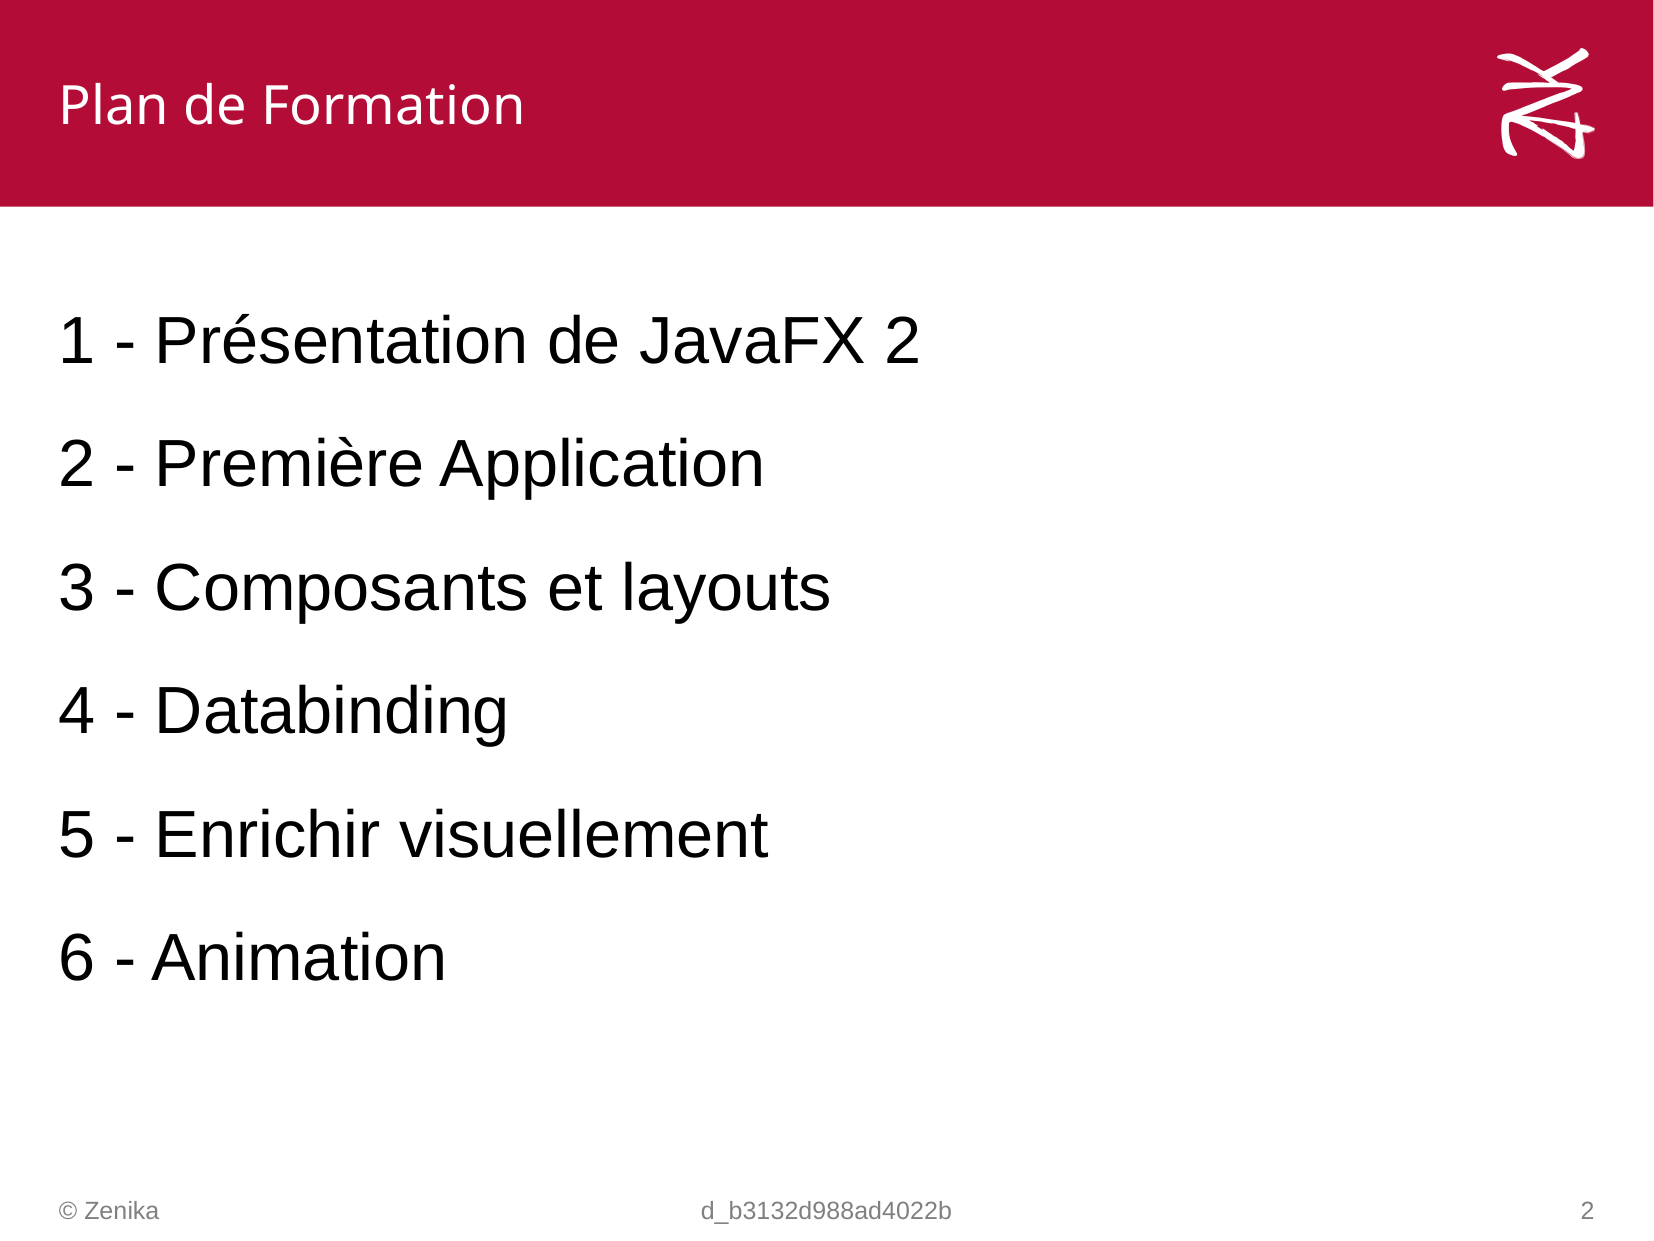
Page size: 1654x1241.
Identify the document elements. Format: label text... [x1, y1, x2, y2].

title Plan de Formation [59, 29, 1595, 178]
list 1 - Présentation de JavaFX 2 2 - Première Application 3 - Composants et layouts 4 - Databinding 5 - Enrichir visuellement 6 - Animation [59, 265, 1595, 1182]
